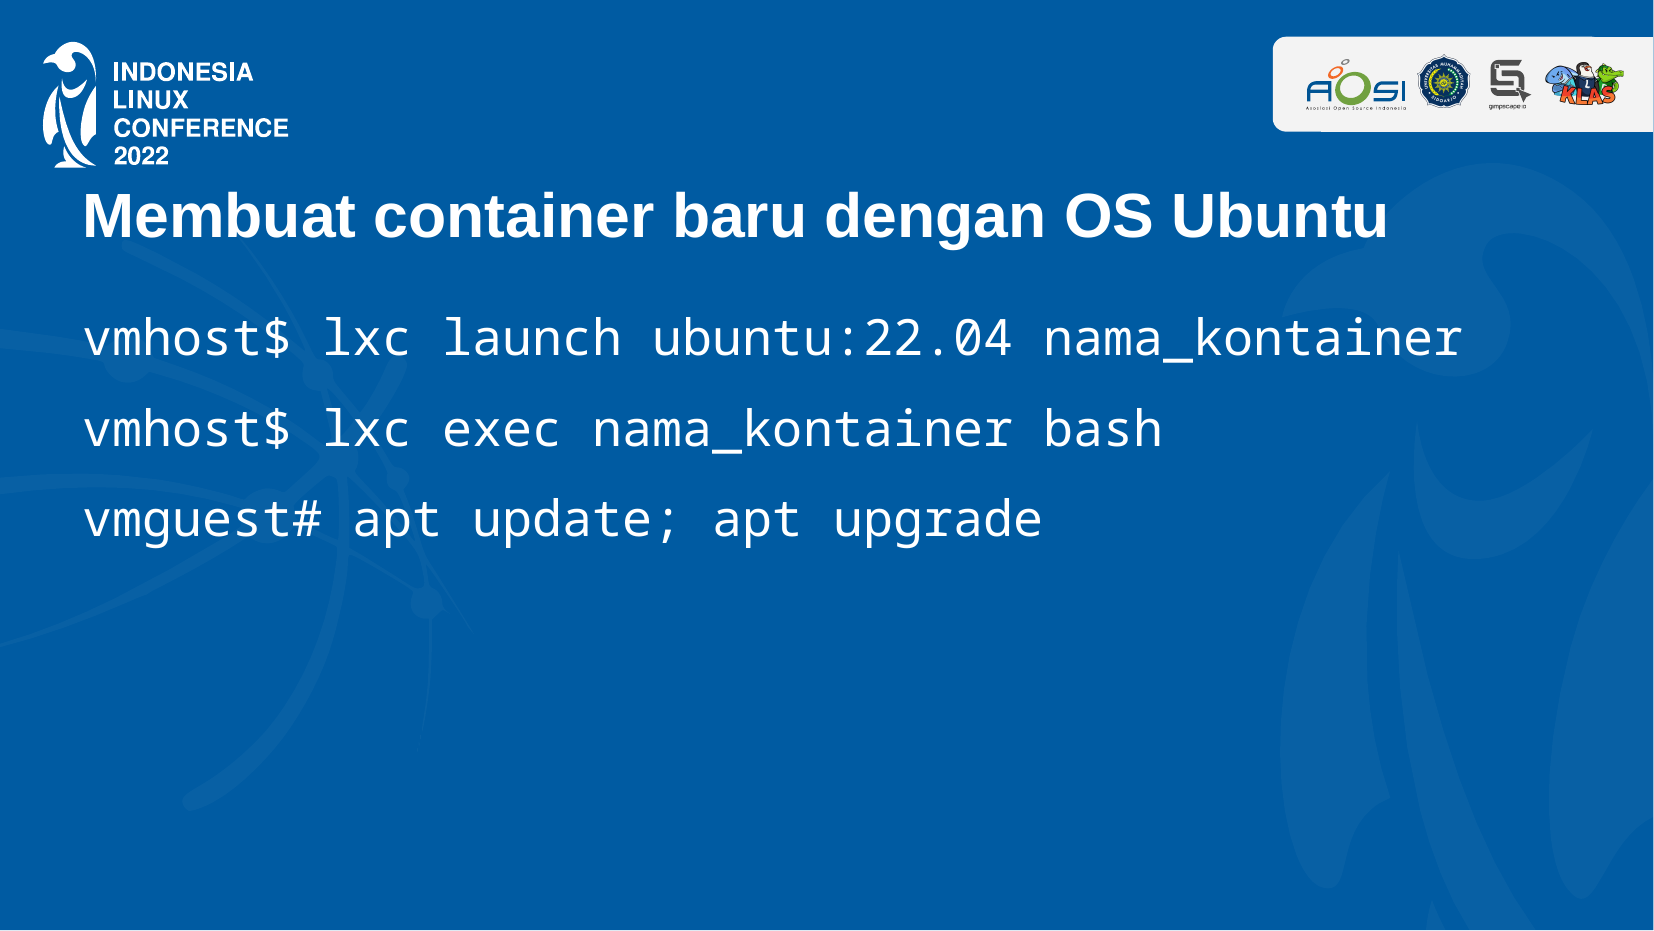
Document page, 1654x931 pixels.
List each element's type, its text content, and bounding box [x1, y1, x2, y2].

list vmhost$ lxc launch ubuntu:22.04 nama_kontainer vmhost$ lxc exec nama_kontainer bash vmguest# apt update; apt upgrade [82, 302, 1571, 758]
title Membuat container baru dengan OS Ubuntu [82, 150, 1571, 281]
picture [1417, 54, 1471, 108]
picture [1545, 62, 1624, 105]
